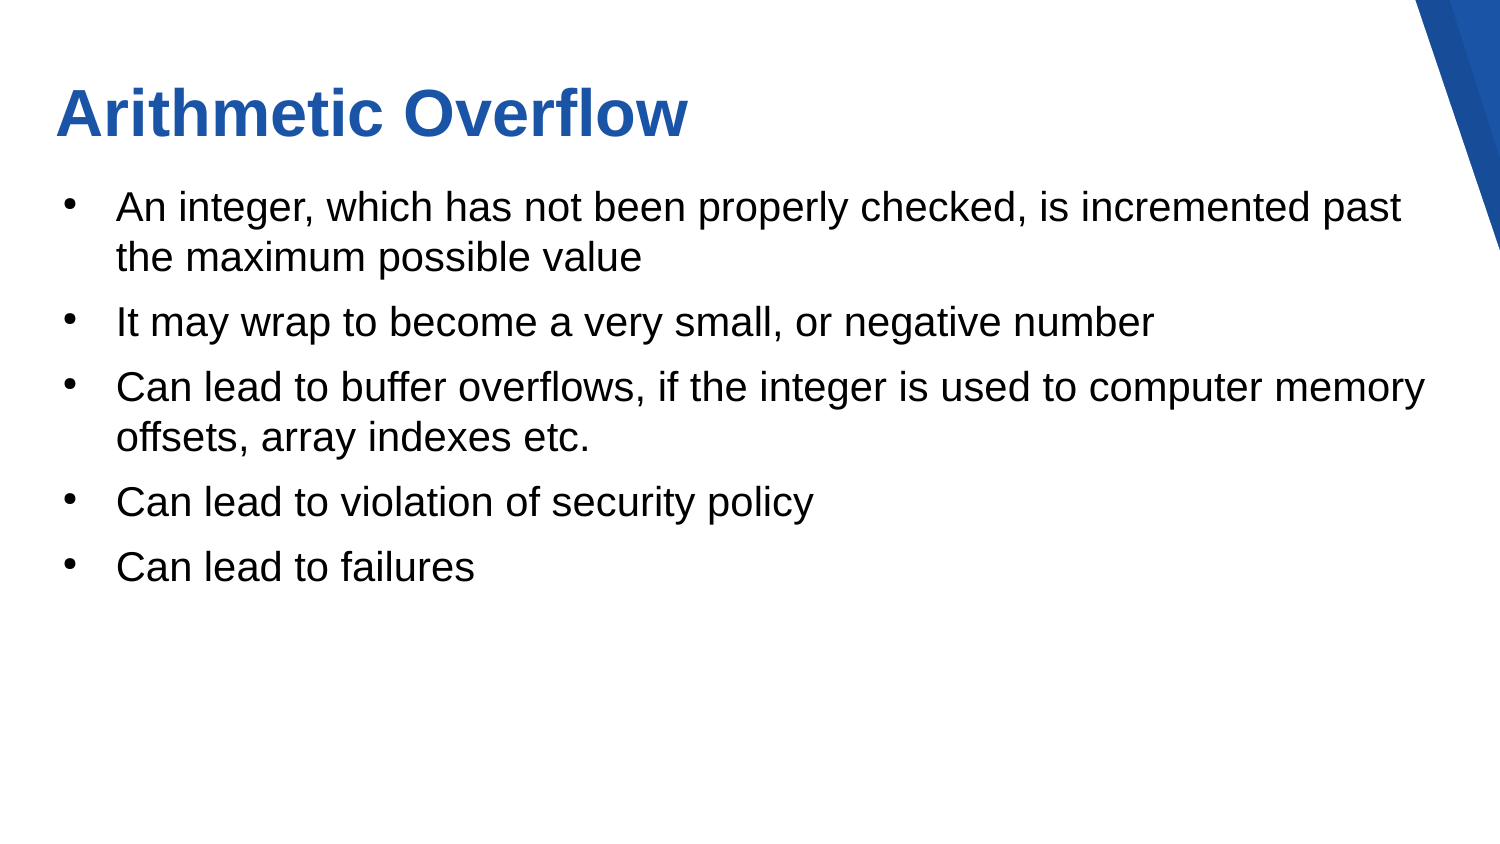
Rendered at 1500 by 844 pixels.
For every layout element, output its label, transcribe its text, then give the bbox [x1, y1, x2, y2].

title Arithmetic Overflow [40, 97, 1306, 166]
list An integer, which has not been properly checked, is incremented past the maximum possible value It may wrap to become a very small, or negative number Can lead to buffer overflows, if the integer is used to computer memory offsets, array indexes etc. Can lead to violation of security policy Can lead to failures [30, 165, 1486, 665]
